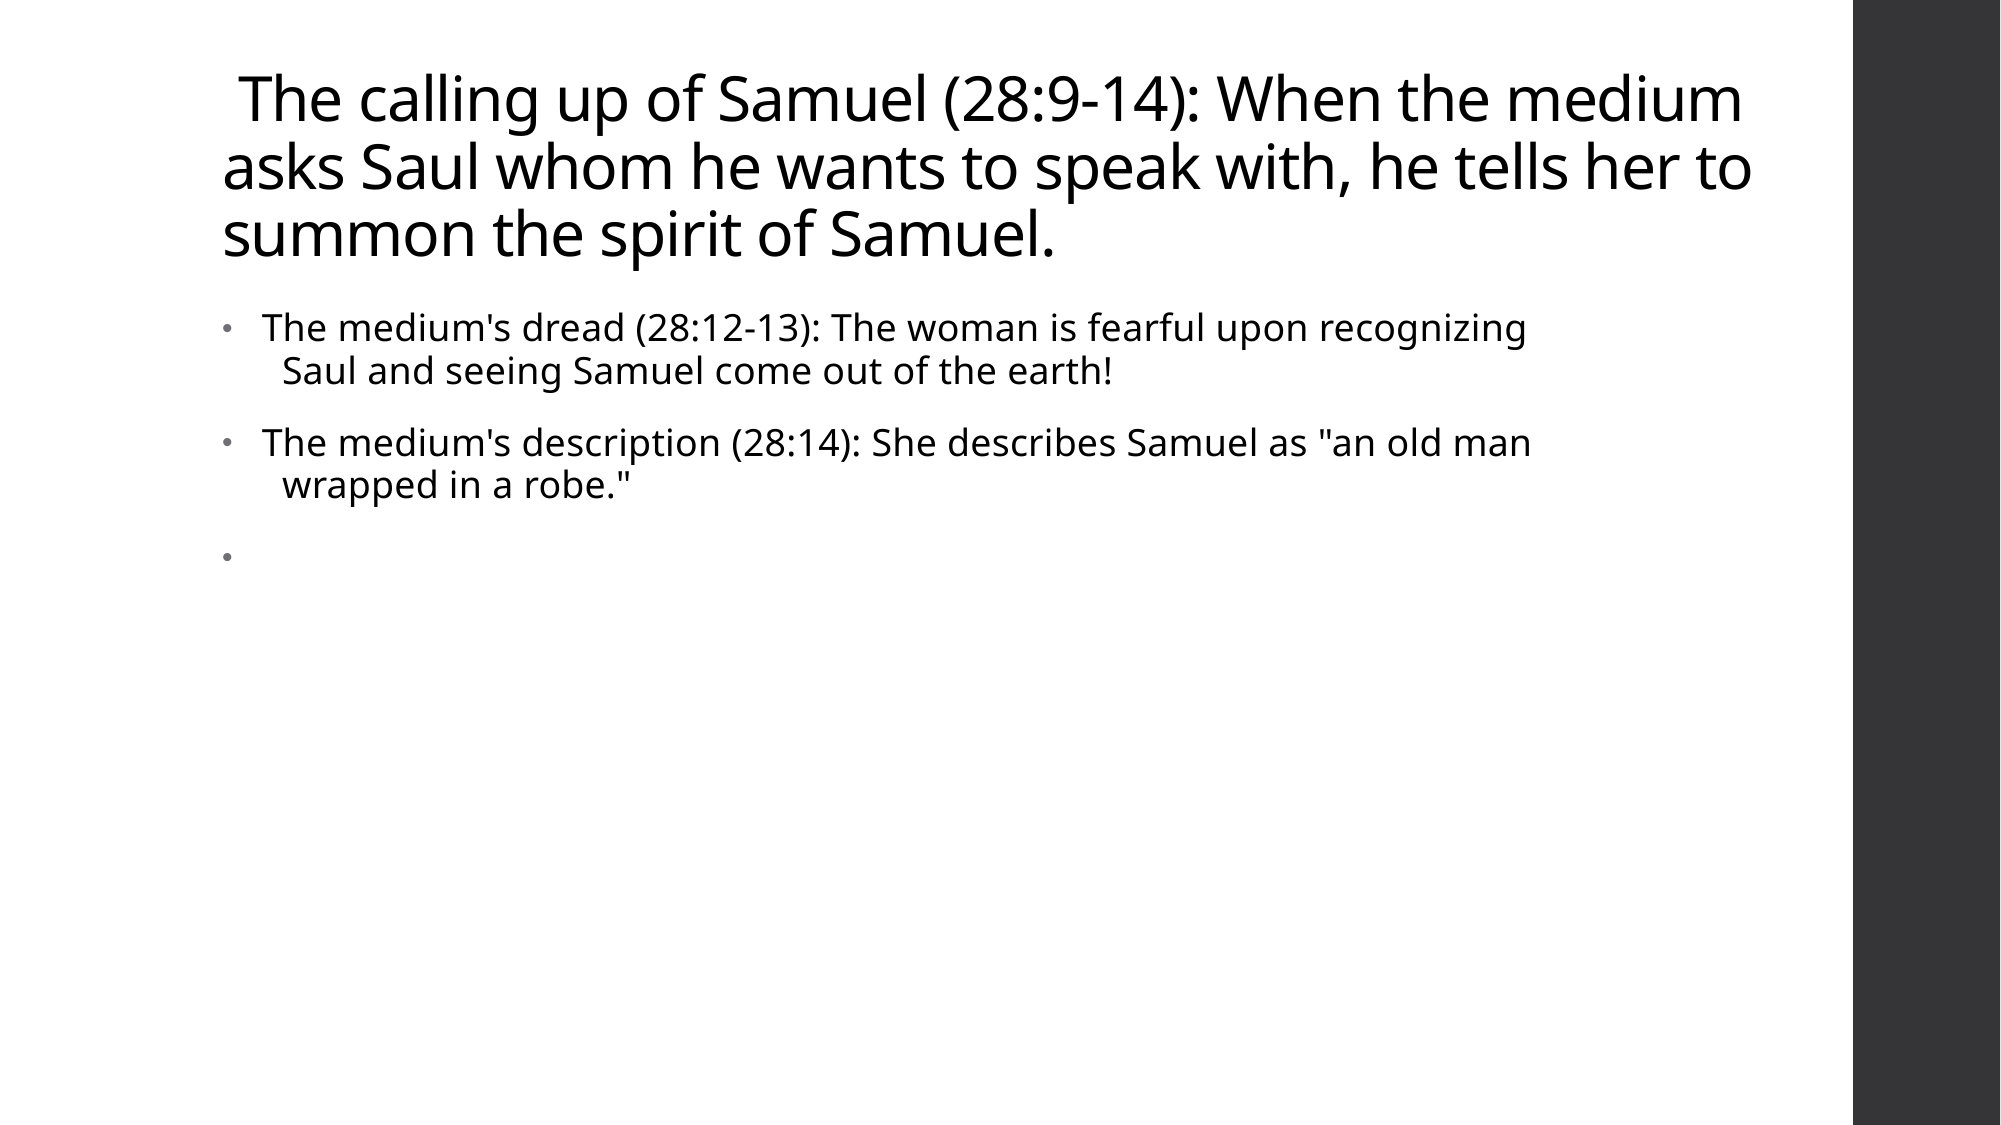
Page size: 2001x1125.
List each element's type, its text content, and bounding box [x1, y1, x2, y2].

title The calling up of Samuel (28:9-14): When the medium asks Saul whom he wants to speak with, he tells her to summon the spirit of Samuel. [206, 60, 1797, 278]
list The medium's dread (28:12-13): The woman is fearful upon recognizing Saul and seeing Samuel come out of the earth! The medium's description (28:14): She describes Samuel as "an old man wrapped in a robe." [206, 299, 1617, 1014]
